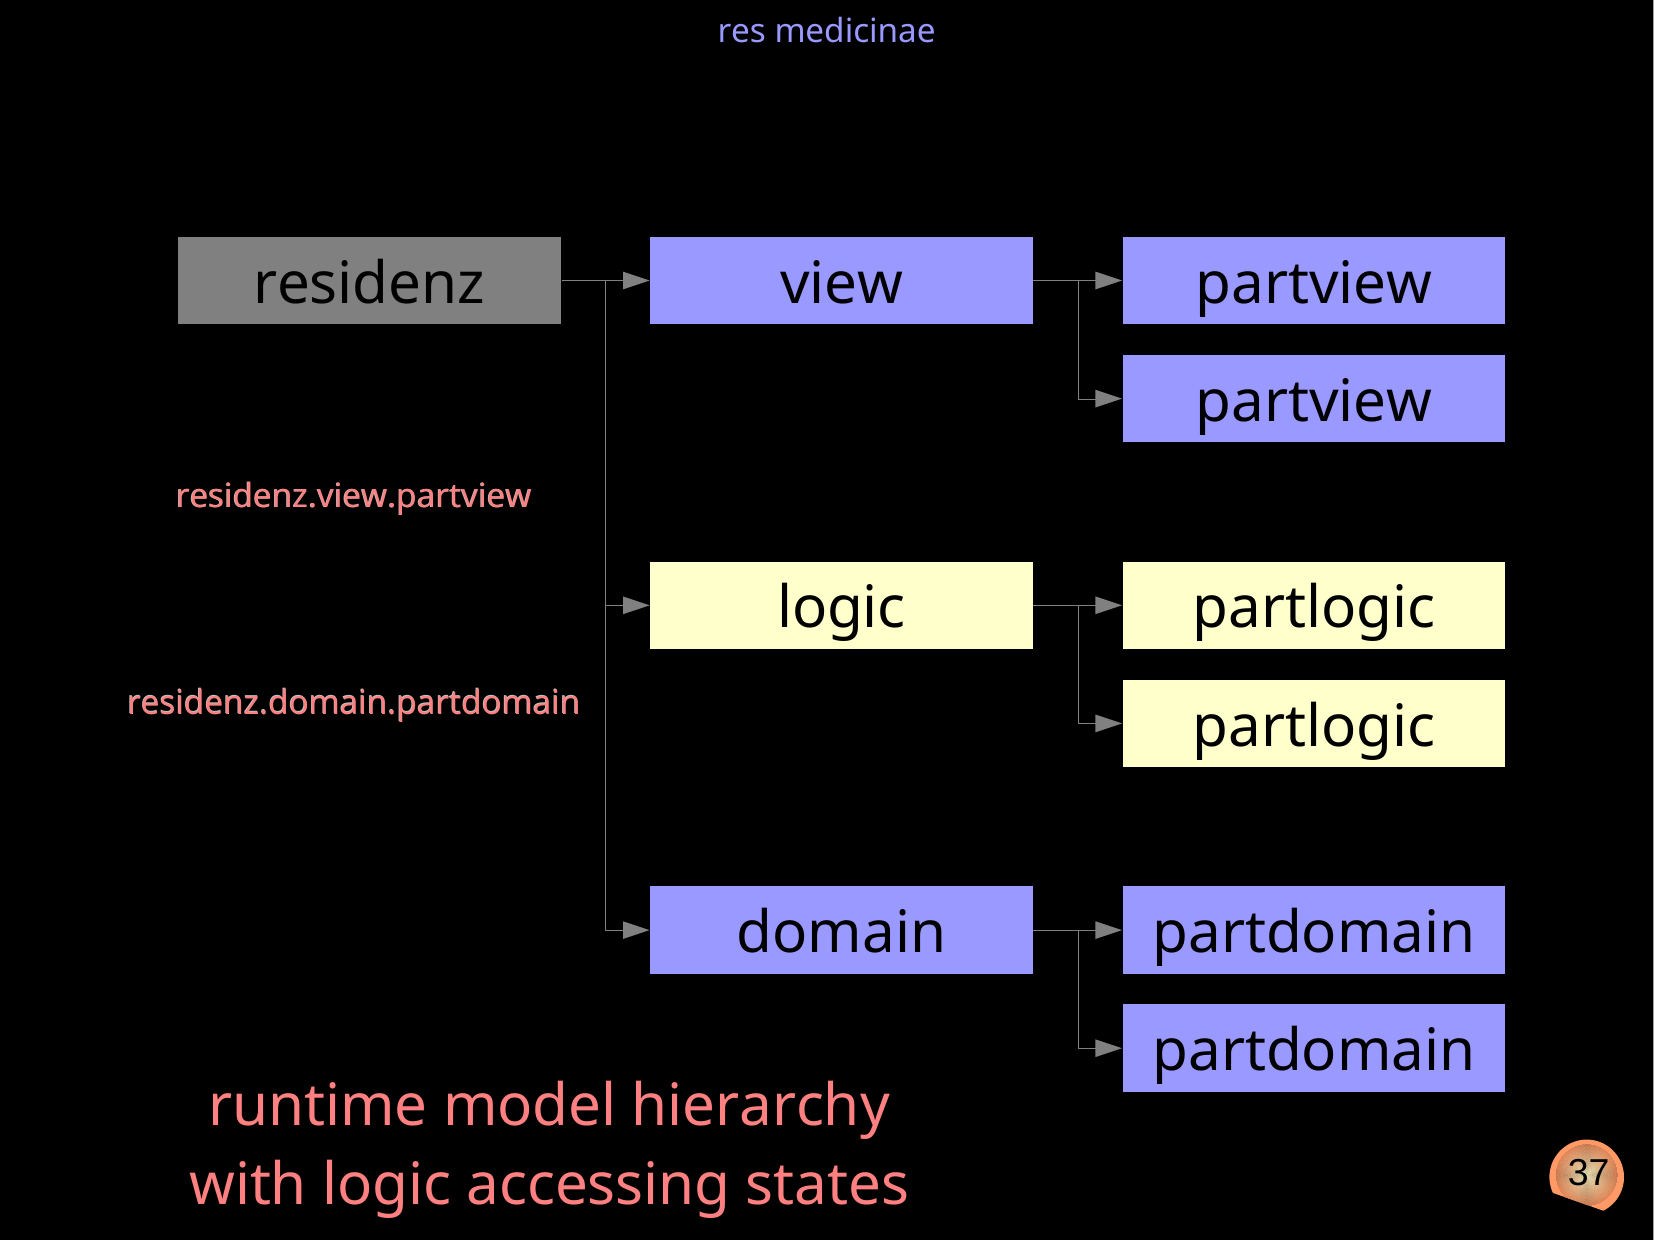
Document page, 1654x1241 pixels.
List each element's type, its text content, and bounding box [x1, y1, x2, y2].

text_box residenz.view.partview [118, 472, 591, 532]
text_box runtime model hierarchy with logic accessing states [118, 1062, 945, 1152]
text_box partlogic [1122, 561, 1506, 650]
text_box residenz [177, 236, 562, 325]
text_box cyboi interpreter [1563, 1151, 1611, 1199]
text_box residenz.domain.partdomain [118, 679, 591, 739]
text_box partdomain [1122, 885, 1506, 975]
text_box res medicinae [0, 0, 1654, 60]
text_box partview [1122, 354, 1506, 443]
text_box view [649, 236, 1034, 325]
text_box logic [649, 561, 1034, 650]
text_box partdomain [1122, 1003, 1506, 1093]
text_box cybop (cybernetics oriented programming) [1558, 1147, 1615, 1204]
text_box partlogic [1122, 679, 1506, 768]
text_box domain [649, 885, 1034, 975]
text_box partview [1122, 236, 1506, 325]
